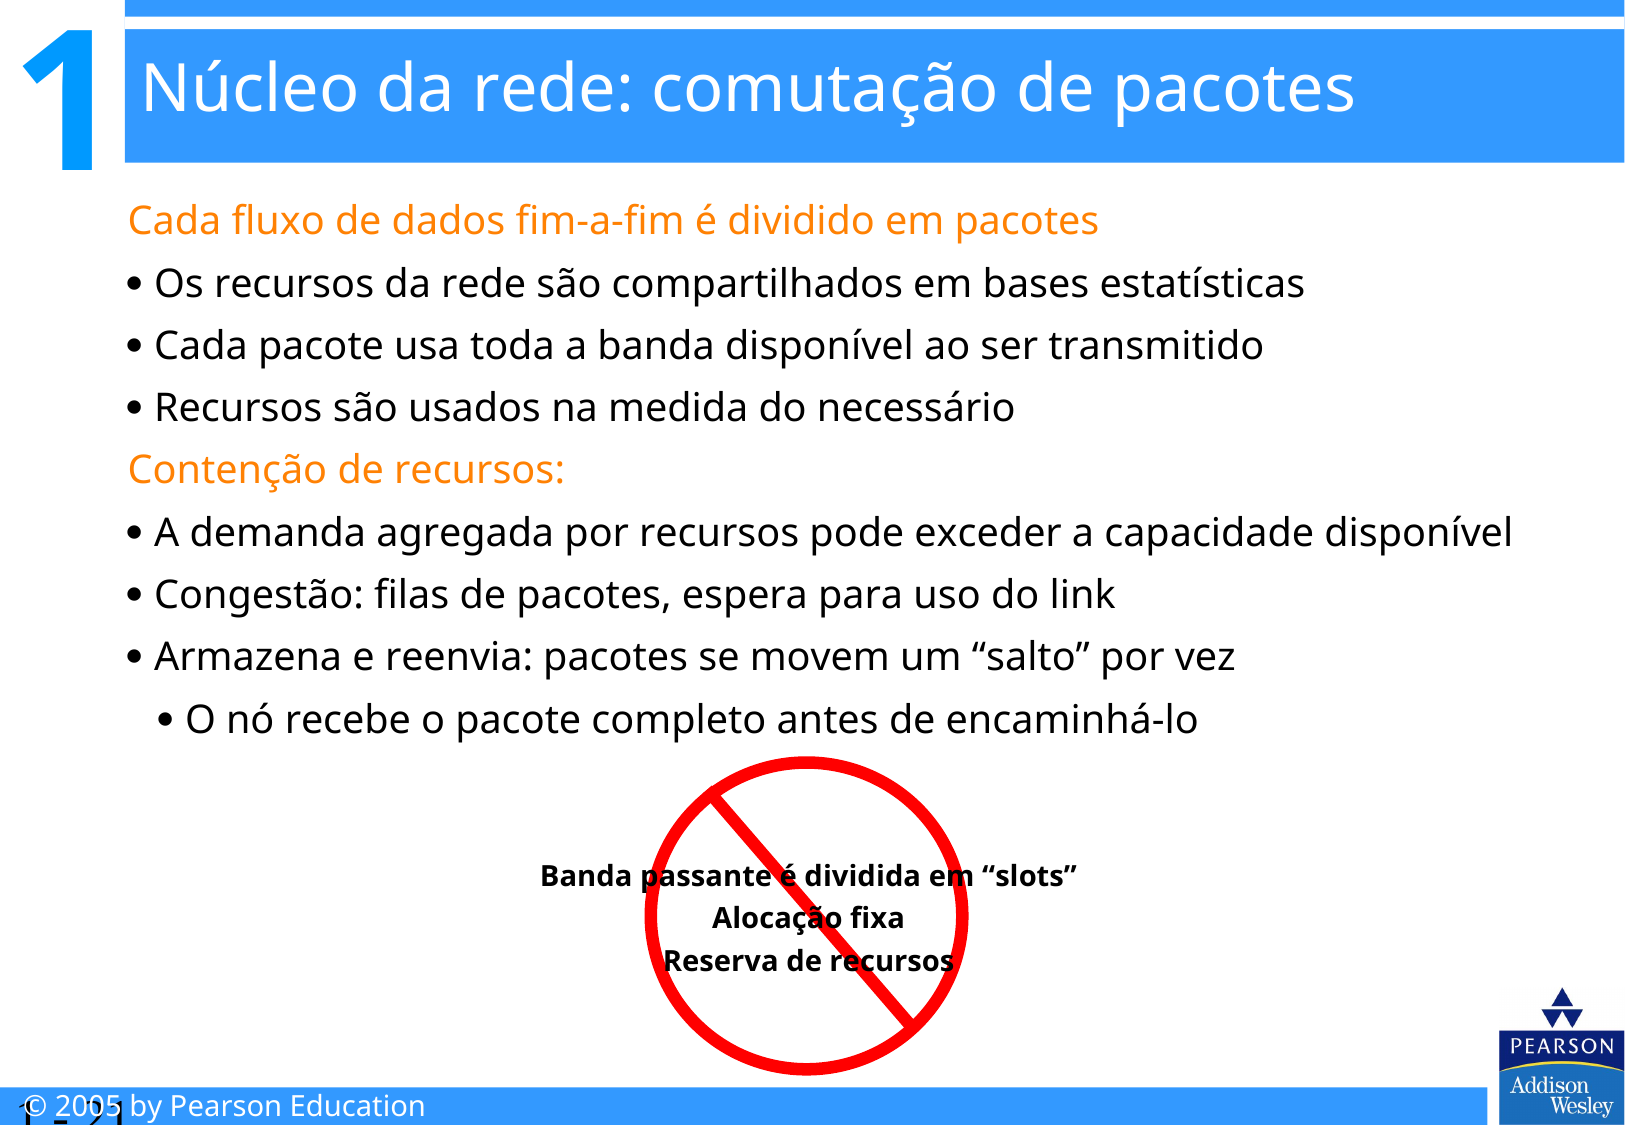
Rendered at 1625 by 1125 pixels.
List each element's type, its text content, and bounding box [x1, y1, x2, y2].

text_box Núcleo da rede: comutação de pacotes [125, 37, 1625, 138]
picture [1499, 987, 1625, 1125]
list Cada fluxo de dados fim-a-fim é dividido em pacotes  Os recursos da rede são compartilhados em bases estatísticas  Cada pacote usa toda a banda disponível ao ser transmitido  Recursos são usados na medida do necessário Contenção de recursos:  A demanda agregada por recursos pode exceder a capacidade disponível  Congestão: filas de pacotes, espera para uso do link  Armazena e reenvia: pacotes se movem um “salto” por vez  O nó recebe o pacote completo antes de encaminhá-lo [112, 187, 1600, 797]
text_box Banda passante é dividida em “slots” Alocação fixa Reserva de recursos [450, 849, 1167, 1062]
